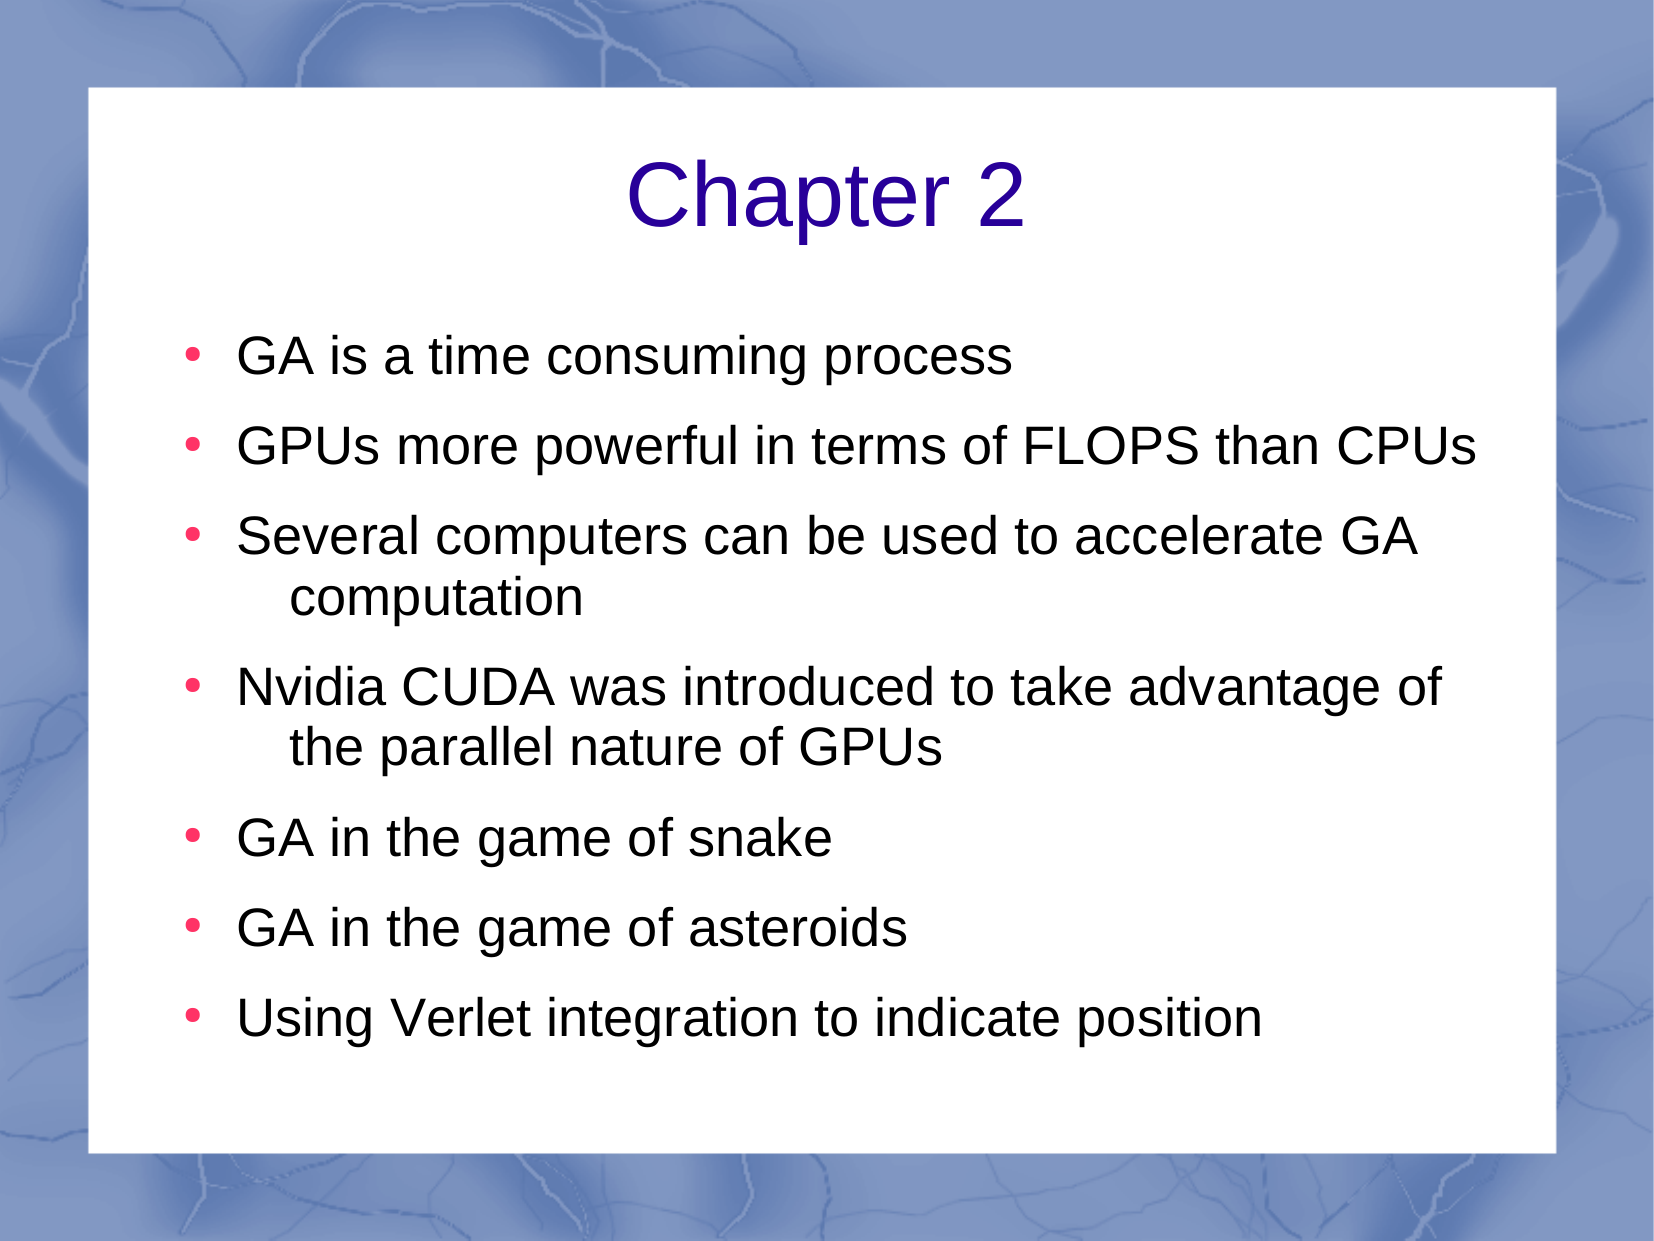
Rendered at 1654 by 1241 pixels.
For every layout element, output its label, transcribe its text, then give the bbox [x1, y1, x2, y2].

picture [0, 0, 1654, 1241]
title Chapter 2 [118, 98, 1536, 291]
list GA is a time consuming process GPUs more powerful in terms of FLOPS than CPUs Several computers can be used to accelerate GA computation Nvidia CUDA was introduced to take advantage of the parallel nature of GPUs GA in the game of snake GA in the game of asteroids Using Verlet integration to indicate position [147, 325, 1506, 1048]
